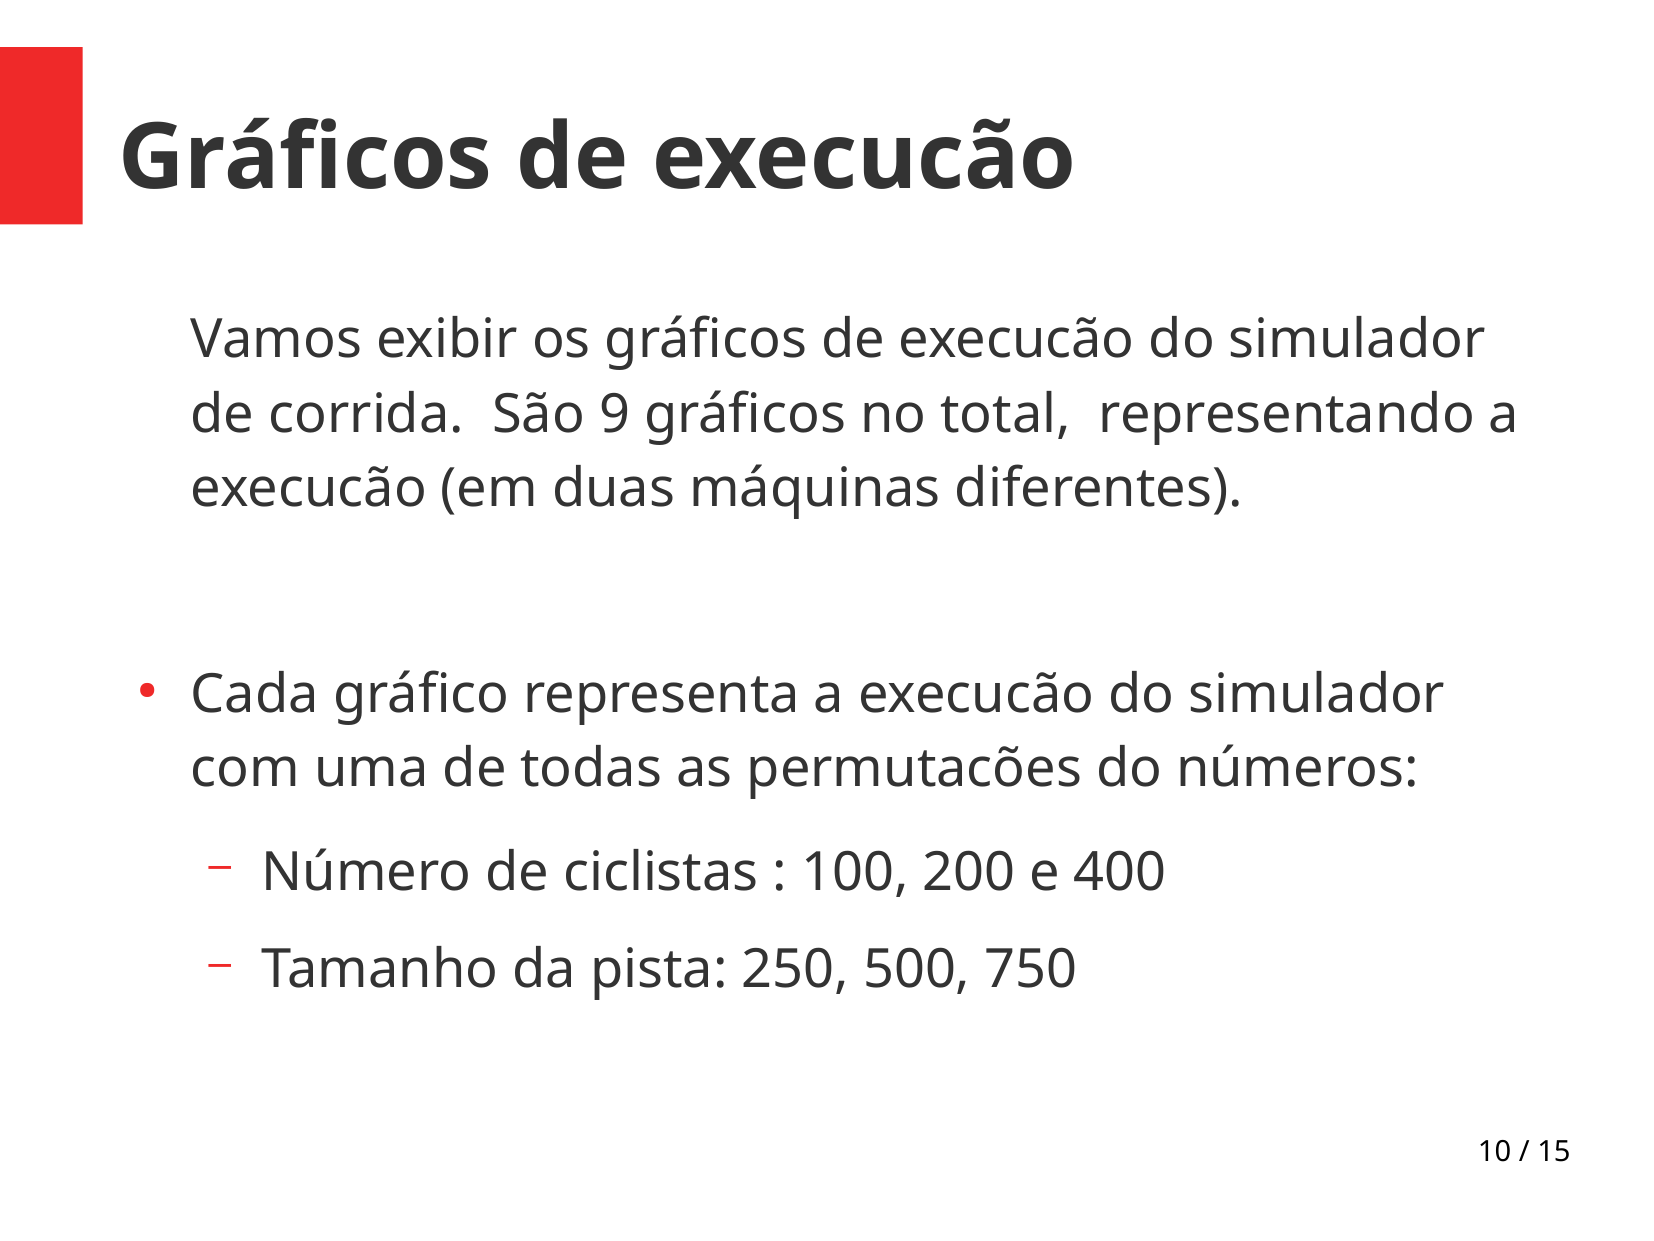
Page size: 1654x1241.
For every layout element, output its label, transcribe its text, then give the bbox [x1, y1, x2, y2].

title Gráficos de execucão [118, 49, 1571, 257]
list Vamos exibir os gráficos de execucão do simulador de corrida. São 9 gráficos no total, representando a execucão (em duas máquinas diferentes). Cada gráfico representa a execucão do simulador com uma de todas as permutacões do números: Número de ciclistas : 100, 200 e 400 Tamanho da pista: 250, 500, 750 [120, 300, 1538, 1020]
